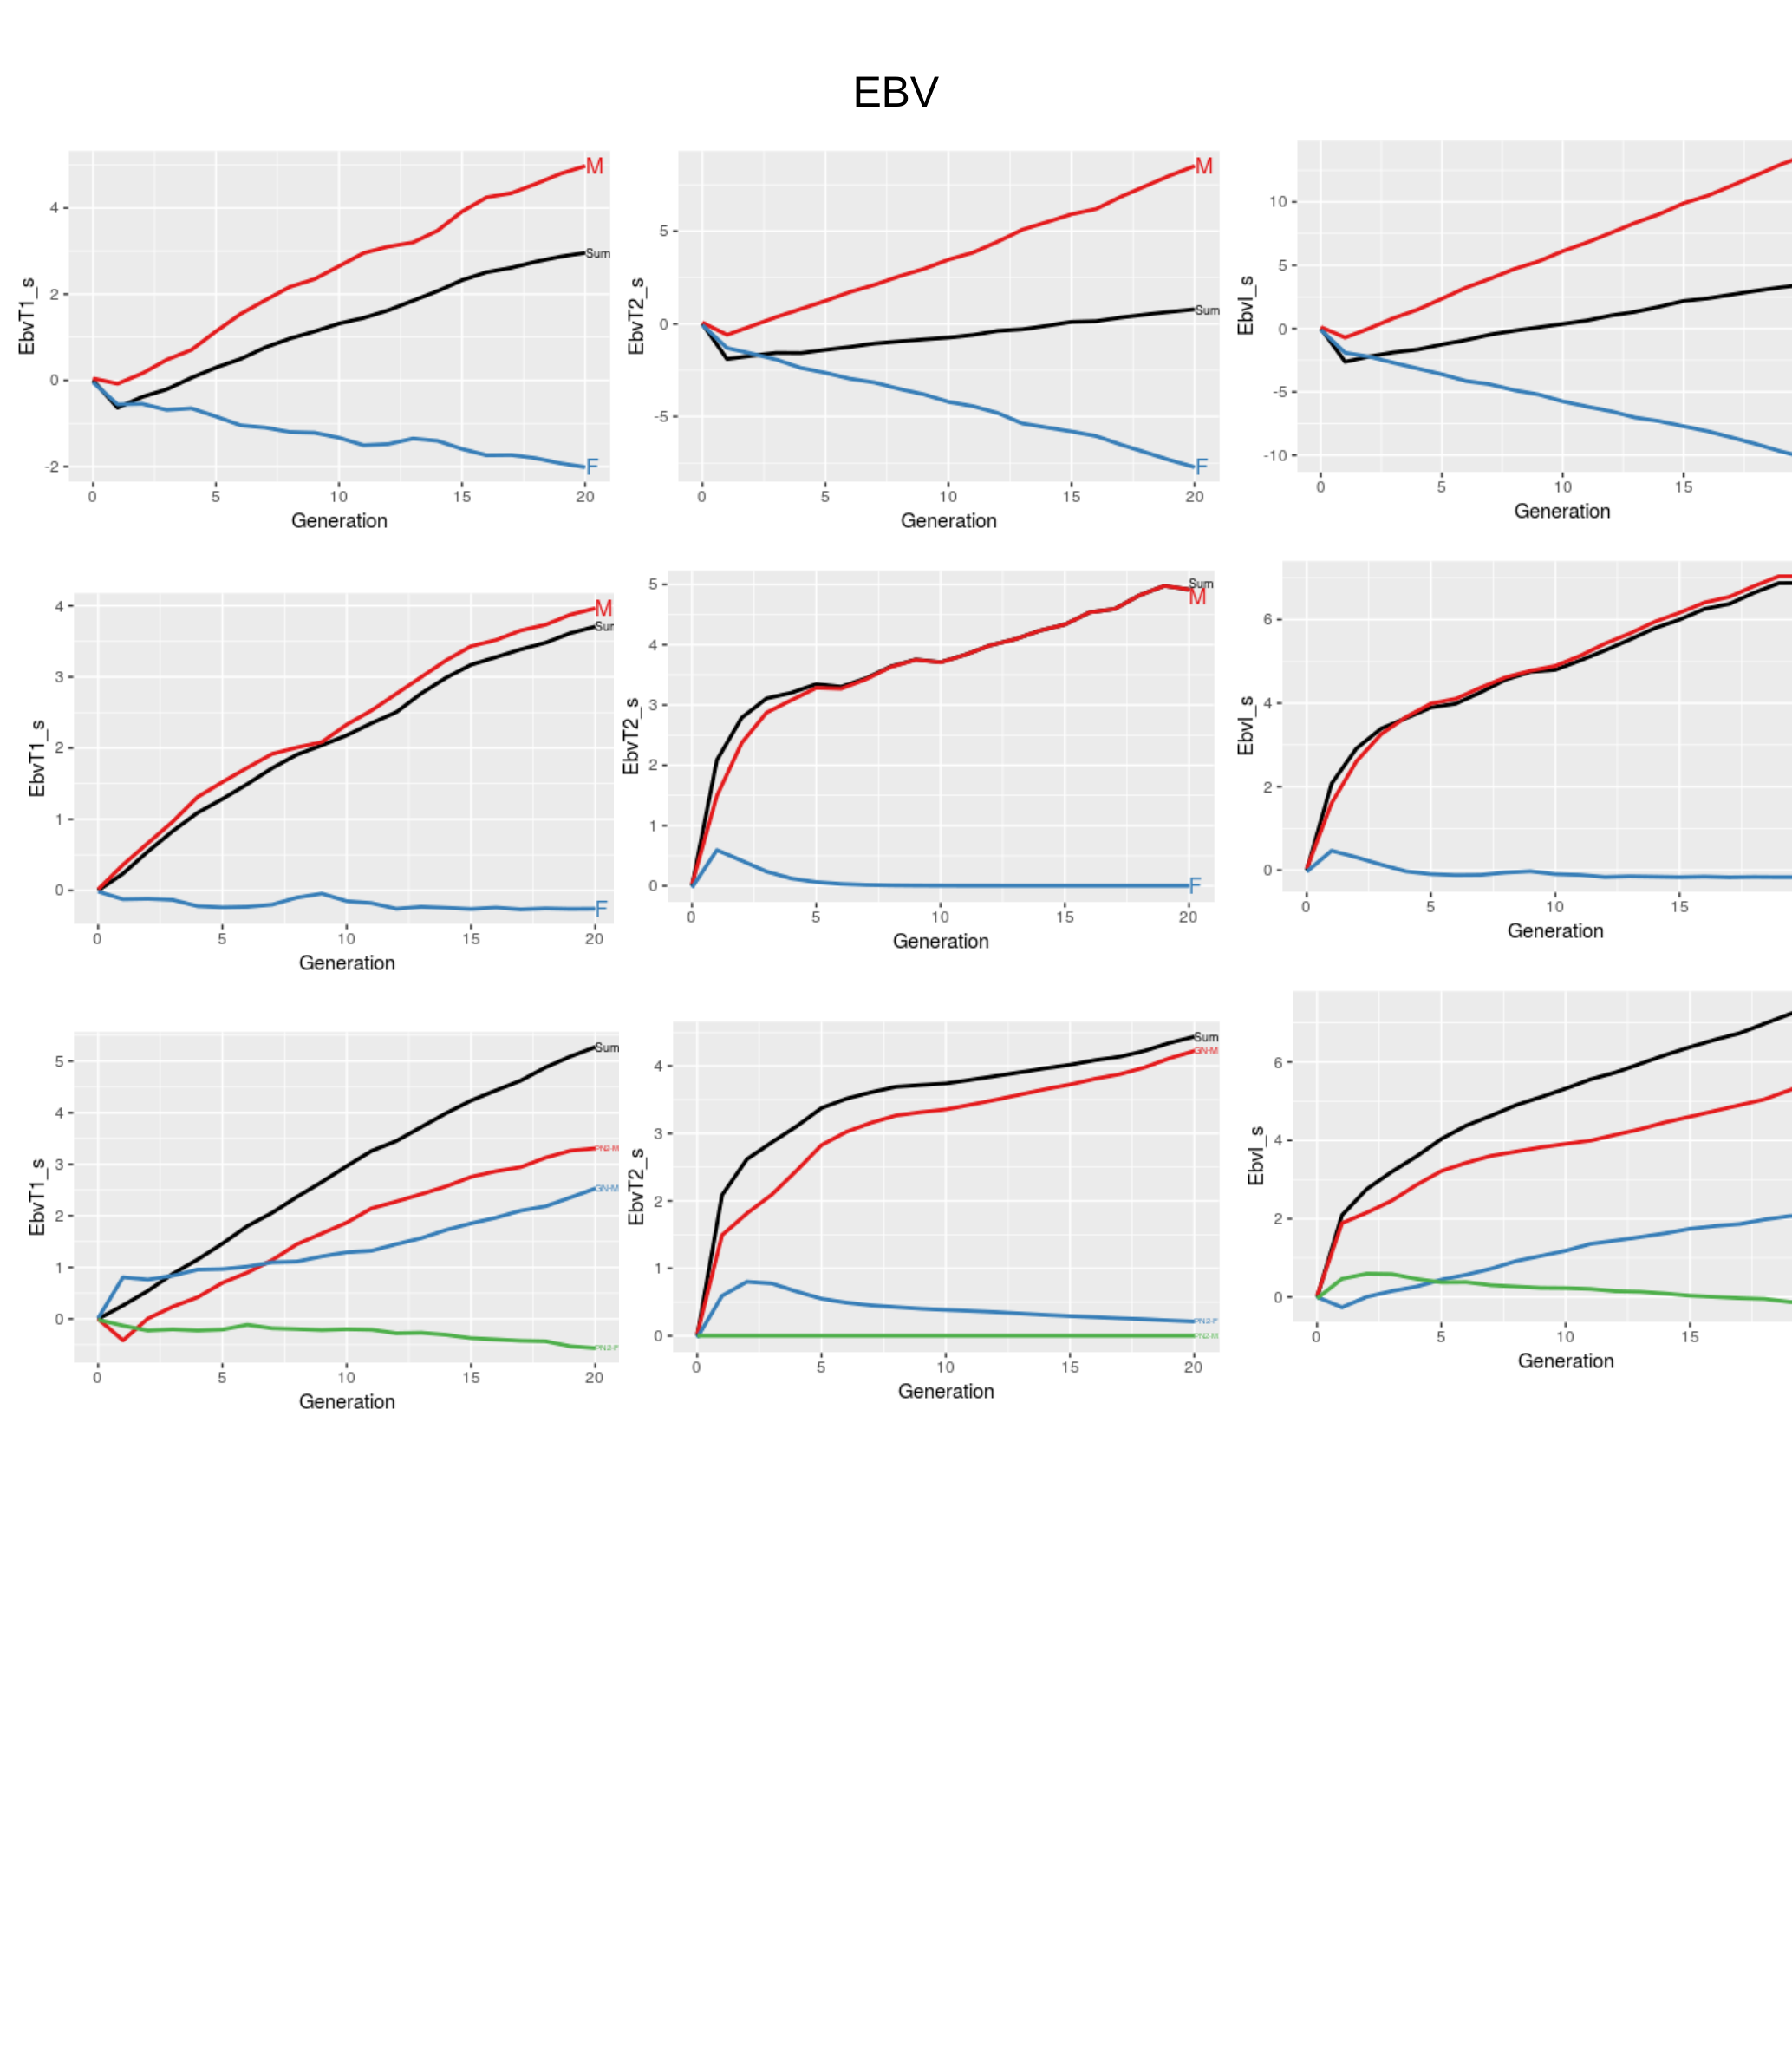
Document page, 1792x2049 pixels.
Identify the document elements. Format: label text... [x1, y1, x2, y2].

title EBV [89, 68, 1703, 117]
picture [1239, 982, 1792, 1383]
picture [10, 131, 1792, 543]
picture [1228, 551, 1792, 953]
picture [20, 561, 1224, 985]
picture [20, 1012, 1229, 1424]
